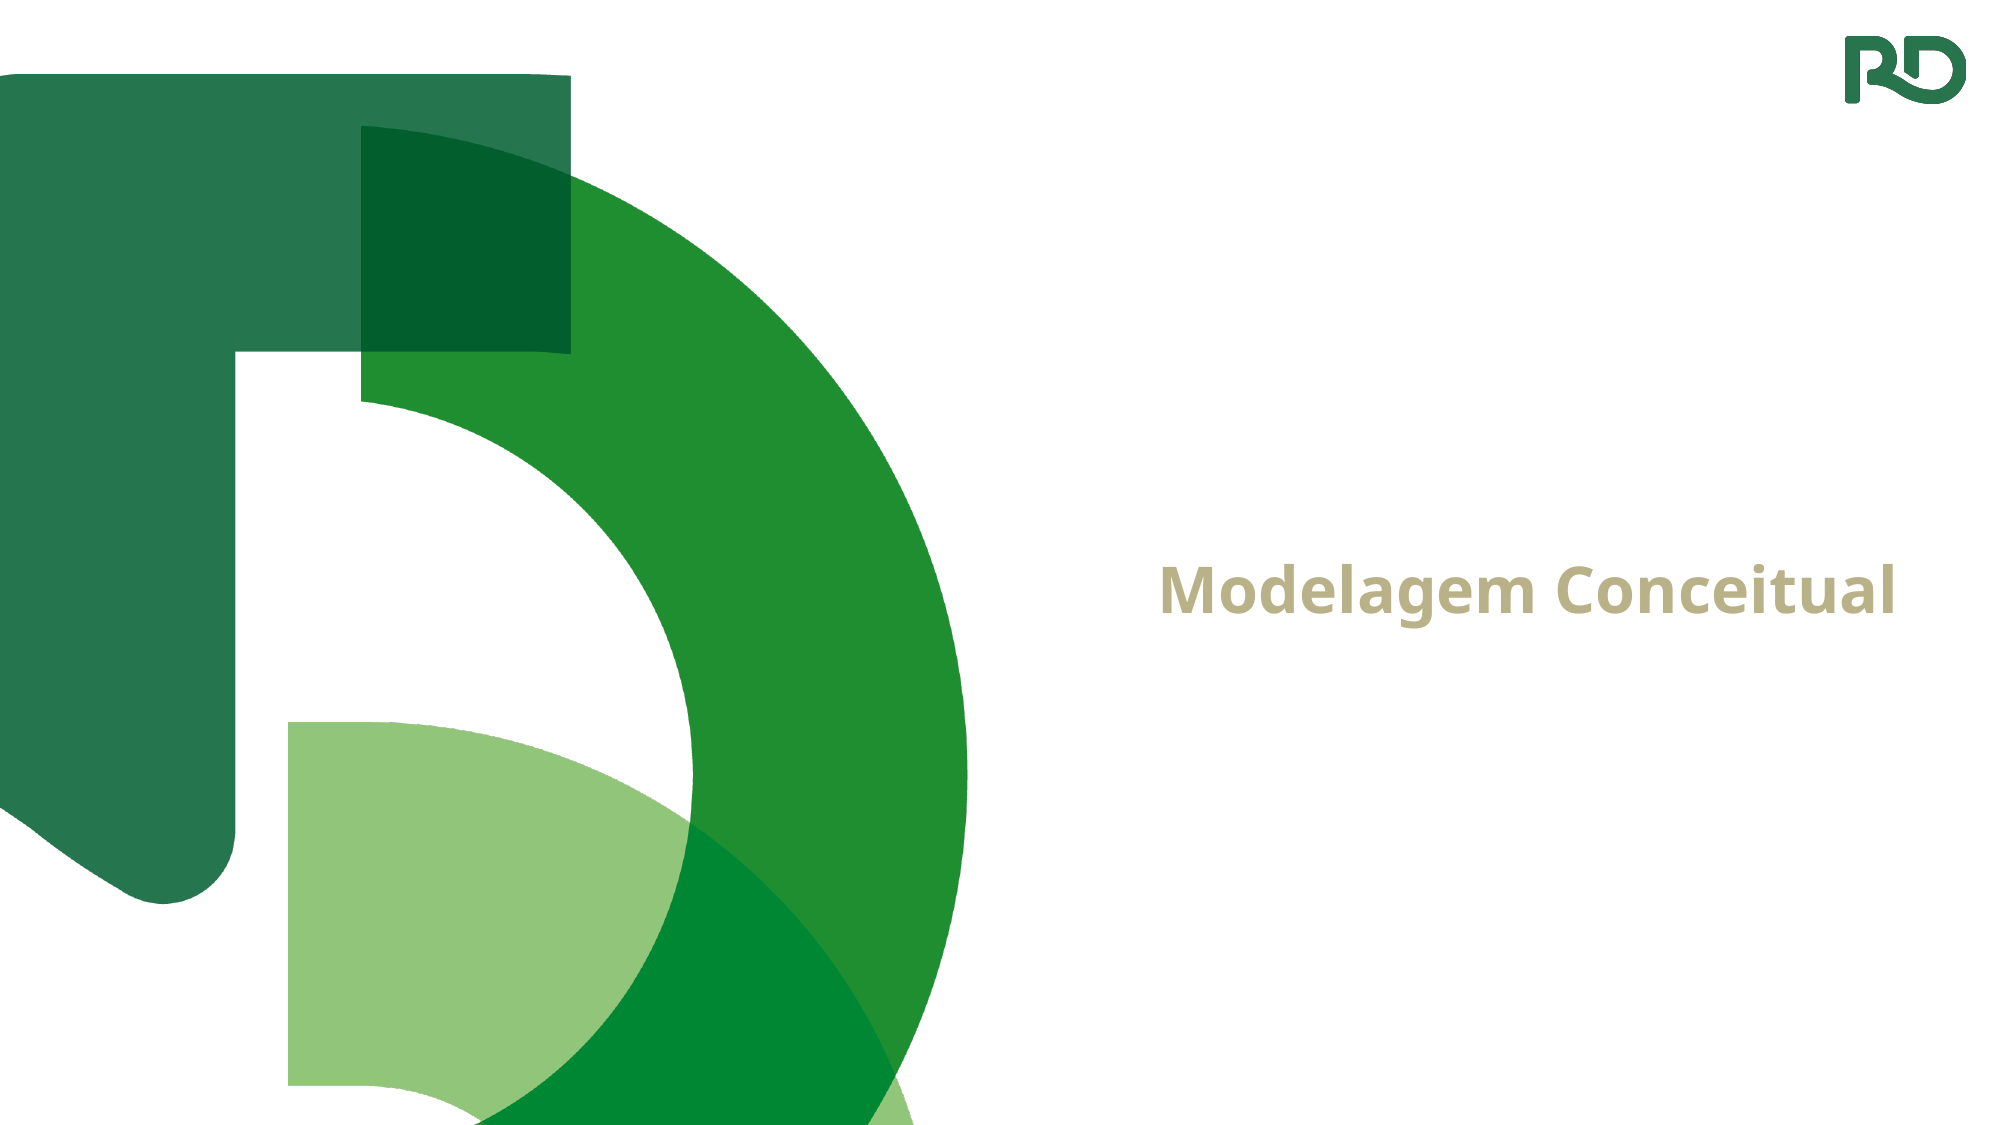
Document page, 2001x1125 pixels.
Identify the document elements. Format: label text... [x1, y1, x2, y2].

text_box Modelagem Conceitual [1061, 543, 1914, 639]
picture [0, 74, 981, 1125]
